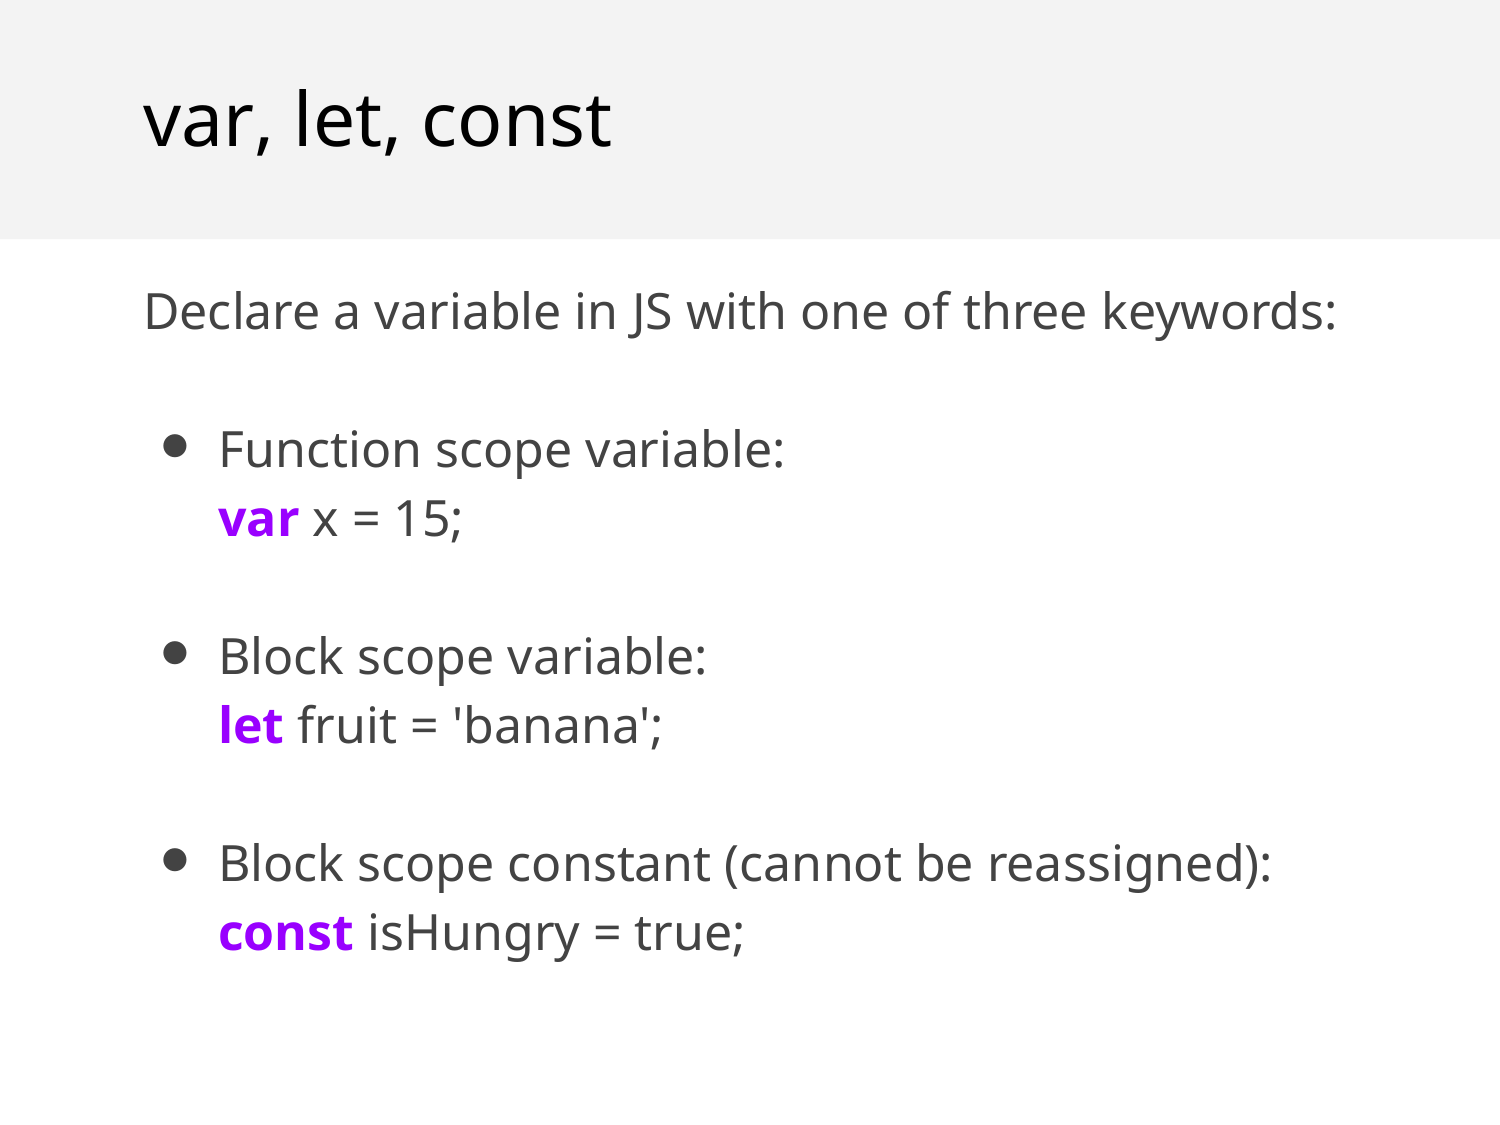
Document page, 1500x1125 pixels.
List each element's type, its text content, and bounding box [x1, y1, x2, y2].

list Declare a variable in JS with one of three keywords: Function scope variable: var x = 15; Block scope variable: let fruit = 'banana'; Block scope constant (cannot be reassigned): const isHungry = true; [128, 255, 1500, 1004]
title var, let, const [128, 56, 1372, 183]
